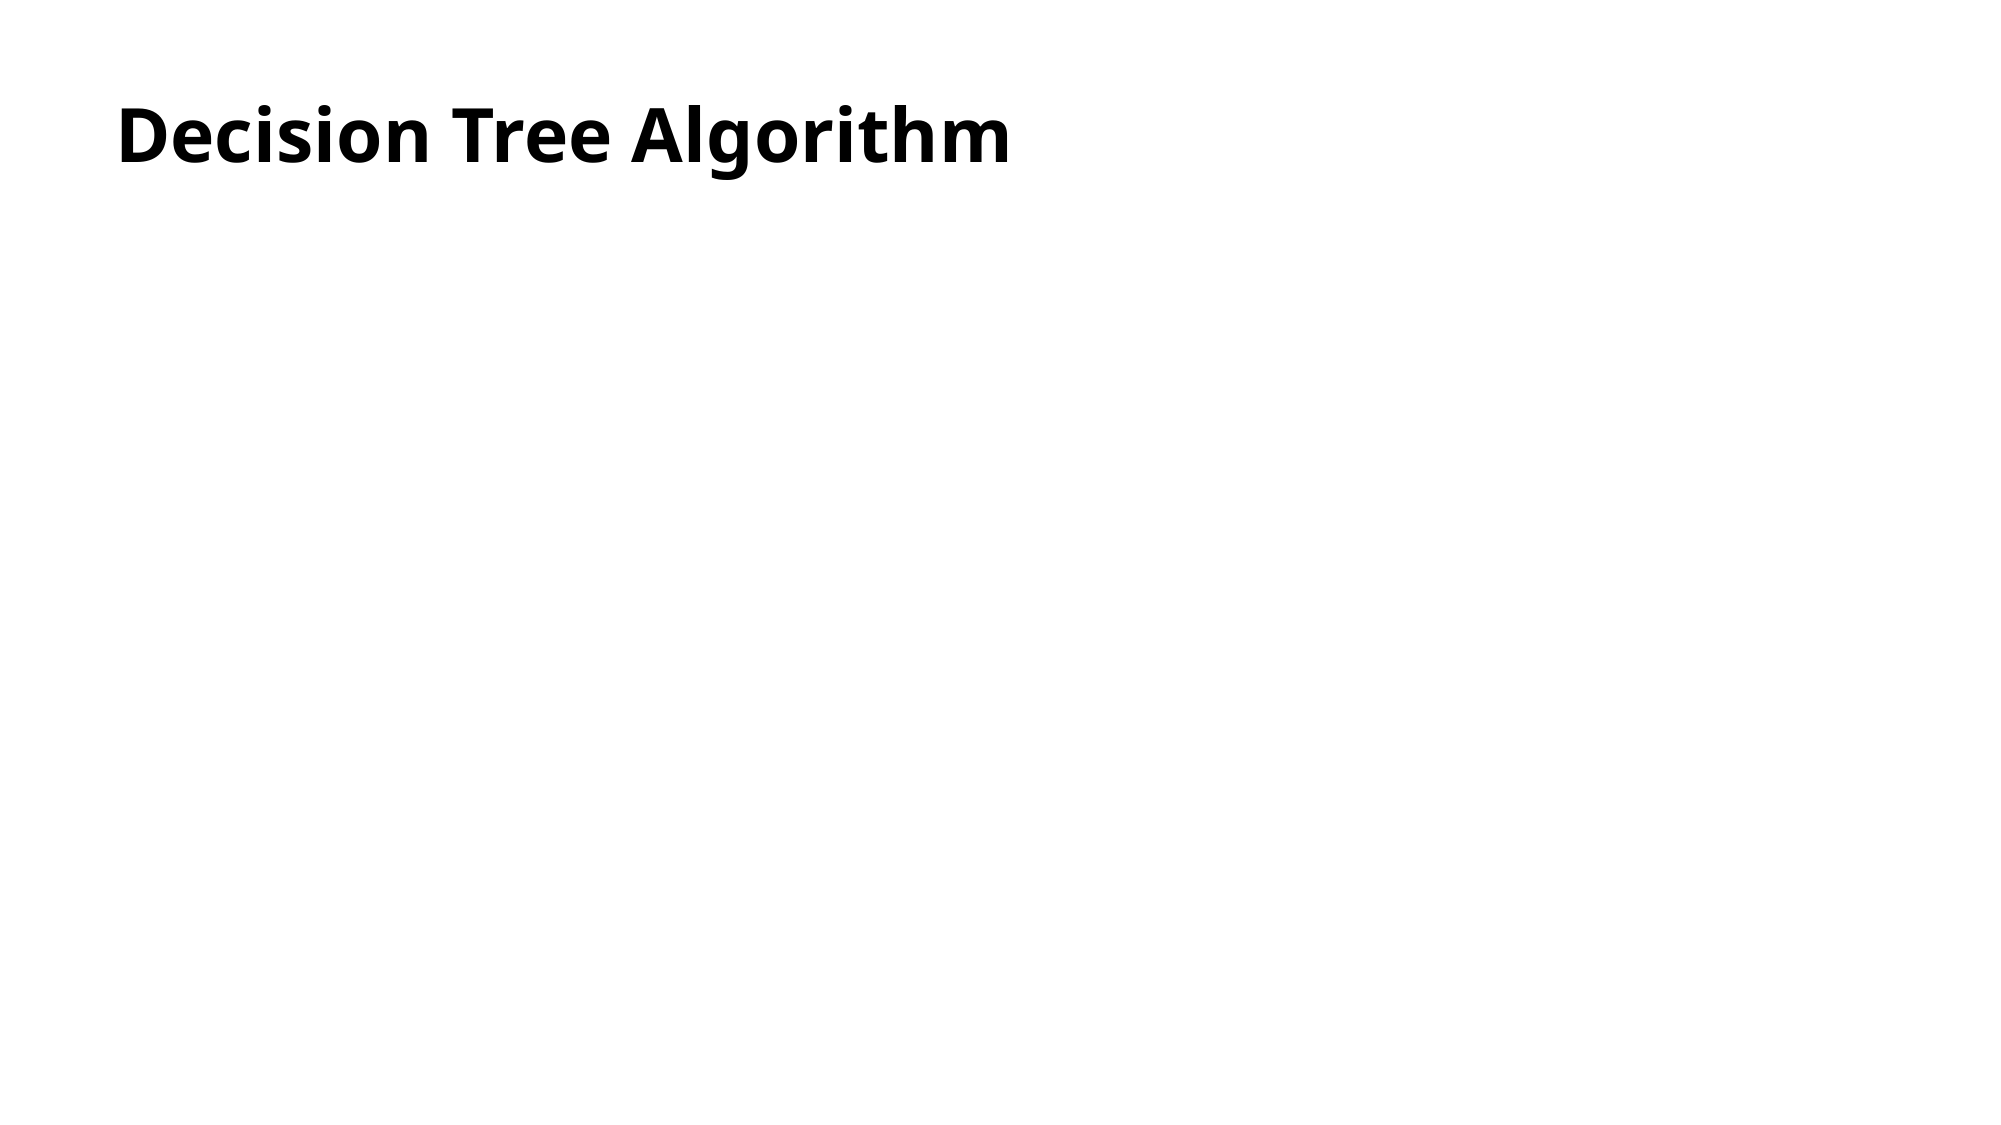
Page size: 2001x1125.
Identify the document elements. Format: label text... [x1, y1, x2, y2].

title Decision Tree Algorithm [100, 90, 1849, 276]
